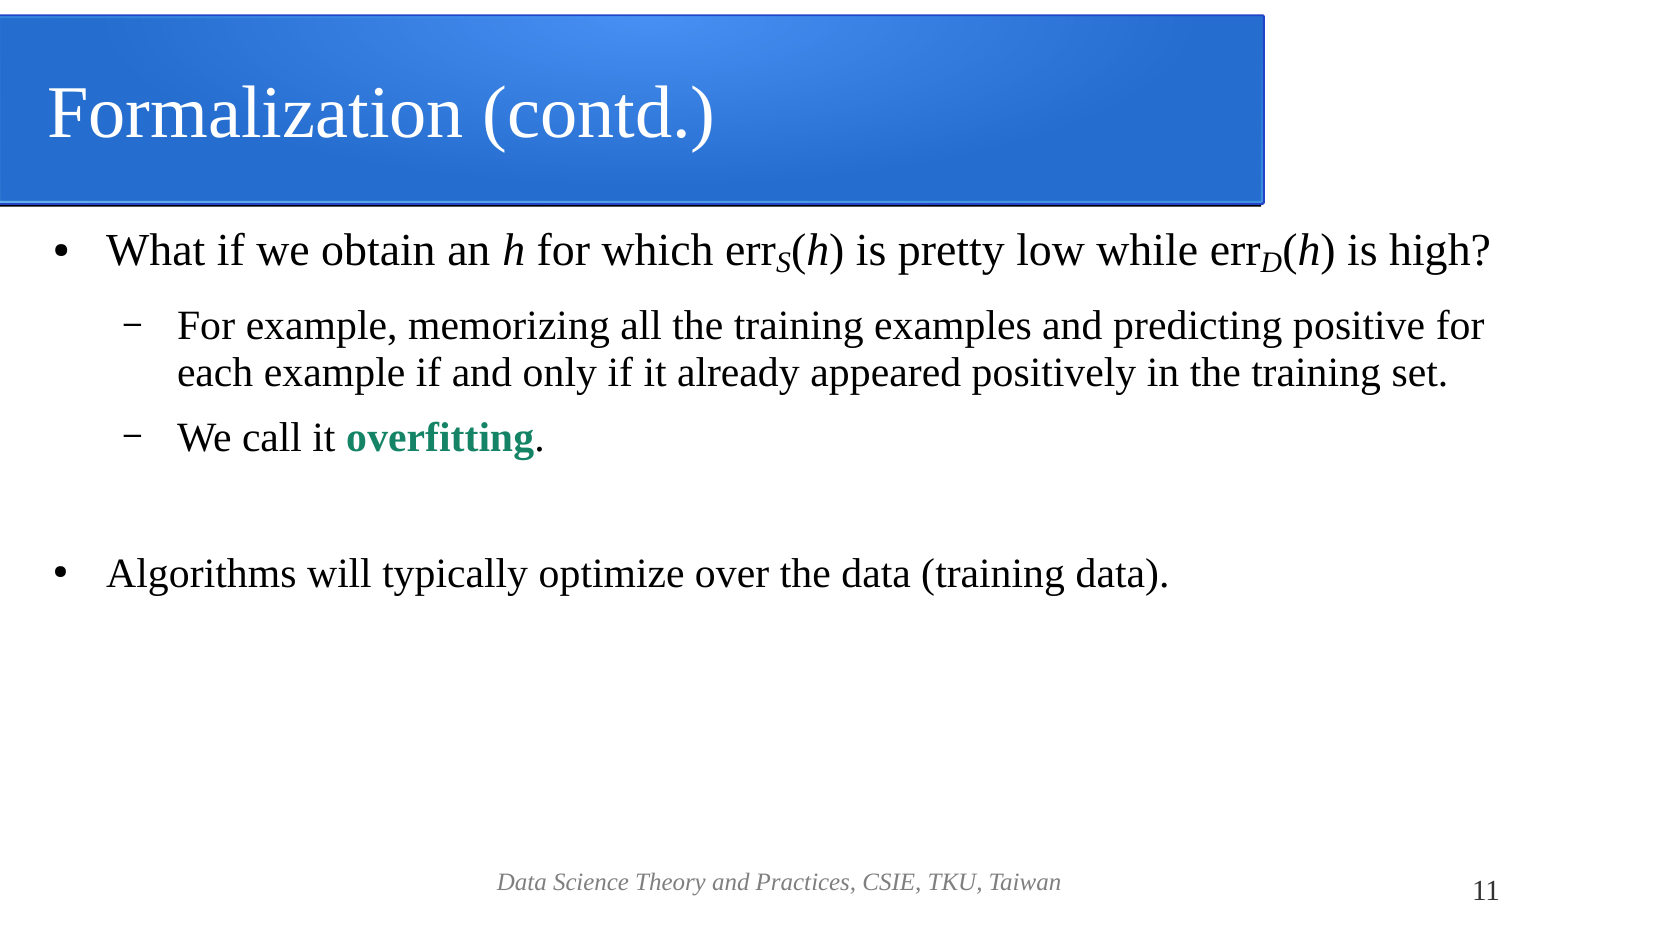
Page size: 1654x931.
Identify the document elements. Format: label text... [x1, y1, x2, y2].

list What if we obtain an h for which errS(h) is pretty low while errD(h) is high? For example, memorizing all the training examples and predicting positive for each example if and only if it already appeared positively in the training set. We call it overfitting. Algorithms will typically optimize over the data (training data). [35, 224, 1524, 764]
title Formalization (contd.) [47, 35, 1199, 189]
